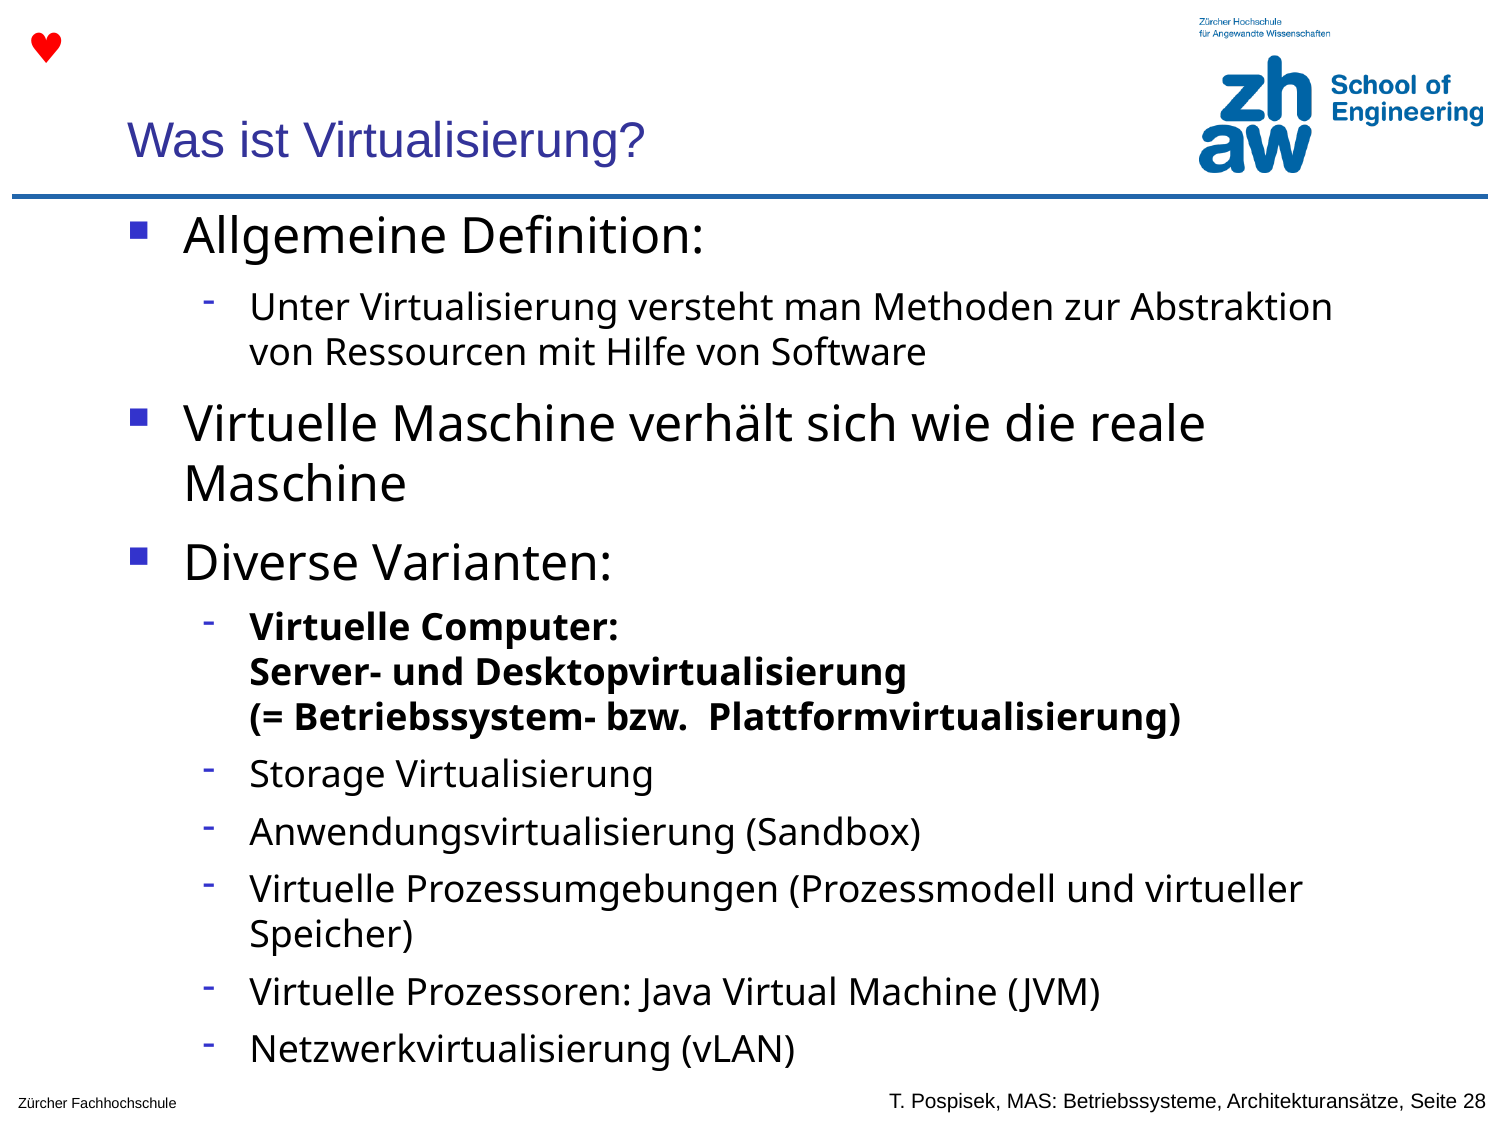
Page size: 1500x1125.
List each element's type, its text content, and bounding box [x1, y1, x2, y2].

title Was ist Virtualisierung? [112, 50, 1391, 175]
text_box ♥️ [12, 11, 95, 84]
picture [1199, 18, 1483, 173]
list Allgemeine Definition: Unter Virtualisierung versteht man Methoden zur Abstraktion von Ressourcen mit Hilfe von Software Virtuelle Maschine verhält sich wie die reale Maschine Diverse Varianten: Virtuelle Computer: Server- und Desktopvirtualisierung (= Betriebssystem- bzw. Plattformvirtualisierung) Storage Virtualisierung Anwendungsvirtualisierung (Sandbox) Virtuelle Prozessumgebungen (Prozessmodell und virtueller Speicher) Virtuelle Prozessoren: Java Virtual Machine (JVM) Netzwerkvirtualisierung (vLAN) [112, 196, 1376, 1007]
